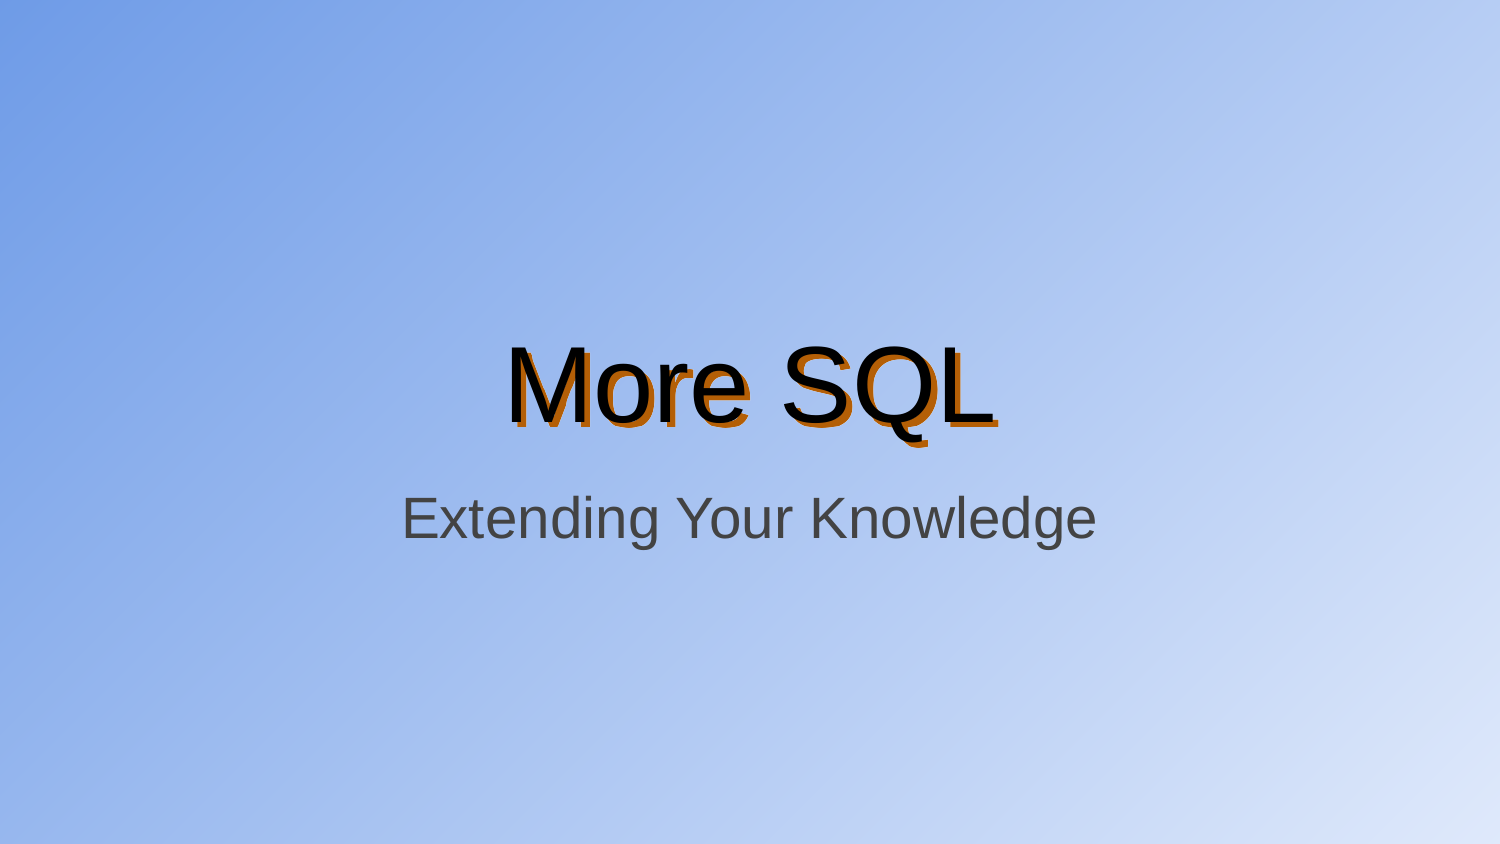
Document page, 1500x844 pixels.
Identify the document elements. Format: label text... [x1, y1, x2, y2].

title More SQL [51, 122, 1449, 459]
subtitle Extending Your Knowledge [51, 464, 1449, 595]
